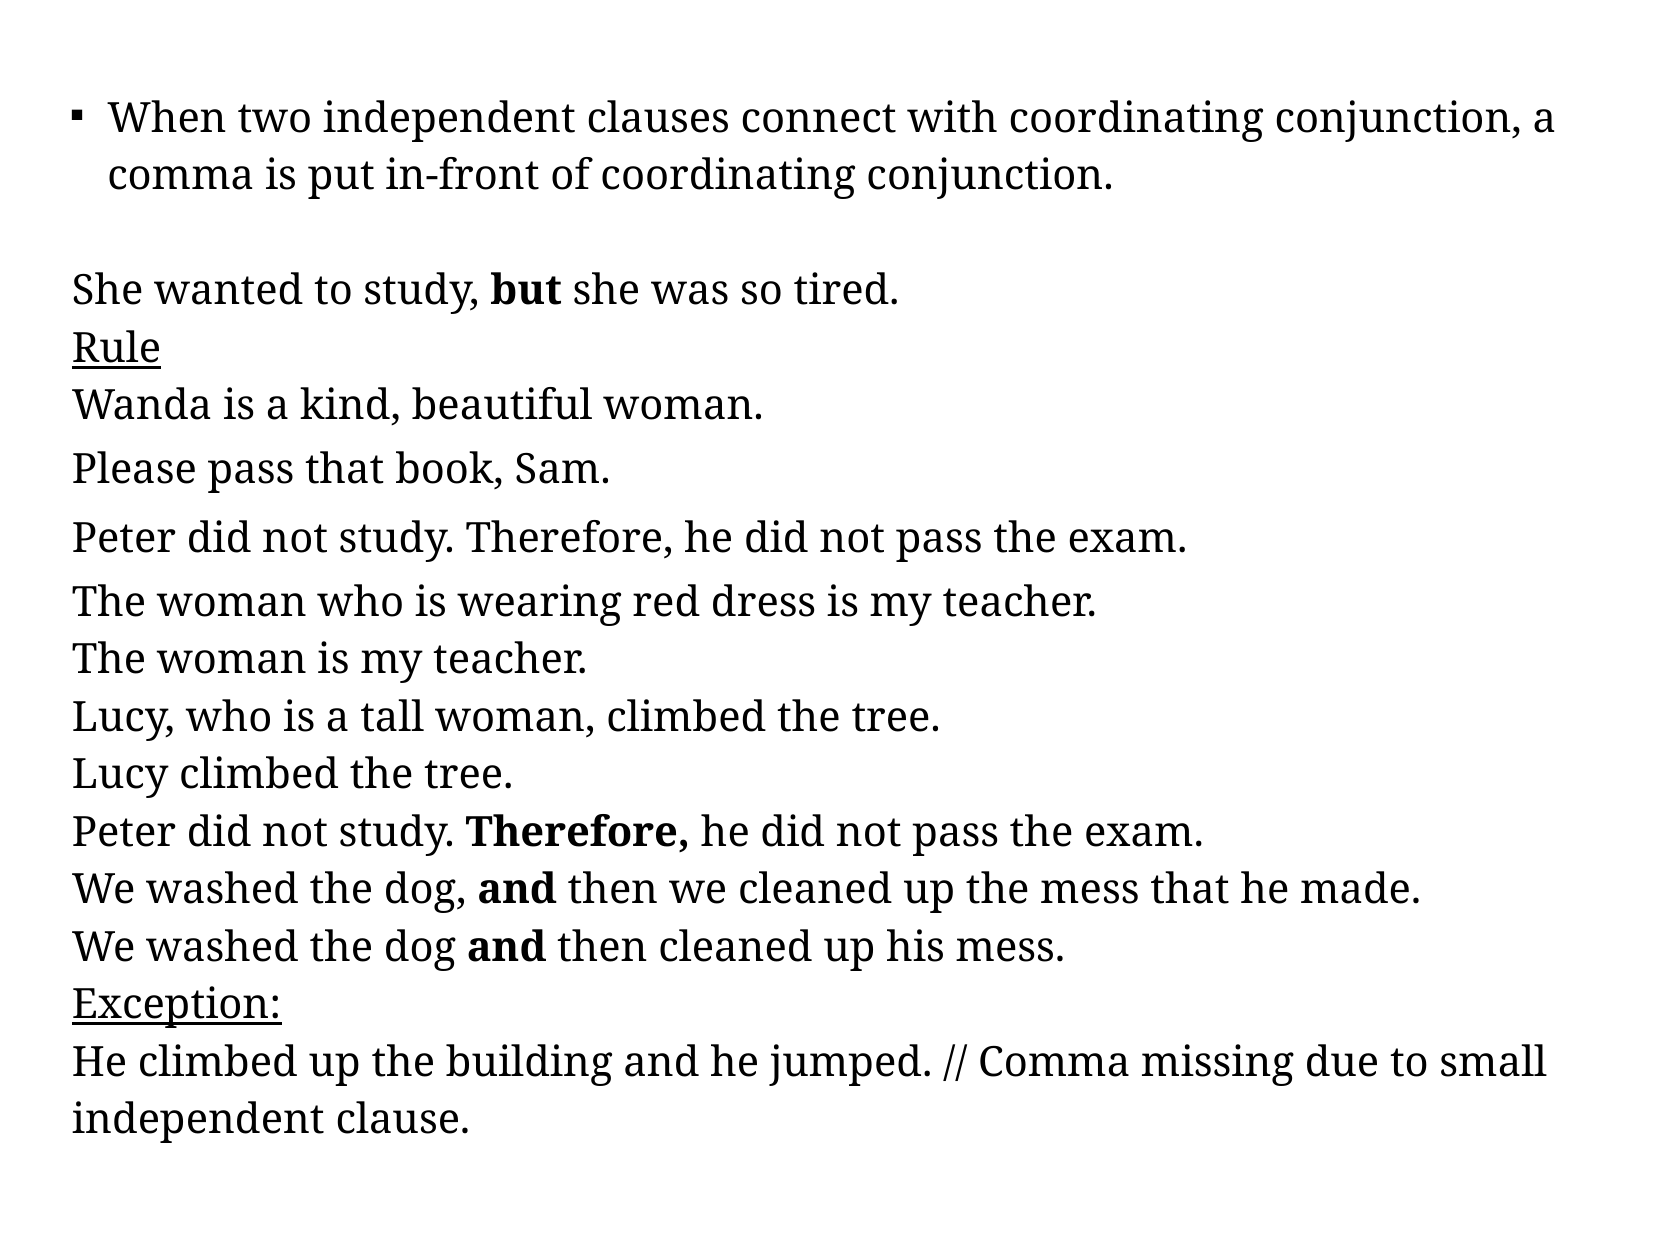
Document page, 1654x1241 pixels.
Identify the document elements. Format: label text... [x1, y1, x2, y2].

text_box When two independent clauses connect with coordinating conjunction, a comma is put in-front of coordinating conjunction. She wanted to study, but she was so tired. Rule Wanda is a kind, beautiful woman. Please pass that book, Sam. Peter did not study. Therefore, he did not pass the exam. The woman who is wearing red dress is my teacher. The woman is my teacher. Lucy, who is a tall woman, climbed the tree. Lucy climbed the tree. Peter did not study. Therefore, he did not pass the exam. We washed the dog, and then we cleaned up the mess that he made. We washed the dog and then cleaned up his mess. Exception: He climbed up the building and he jumped. // Comma missing due to small independent clause. [71, 31, 1560, 1140]
